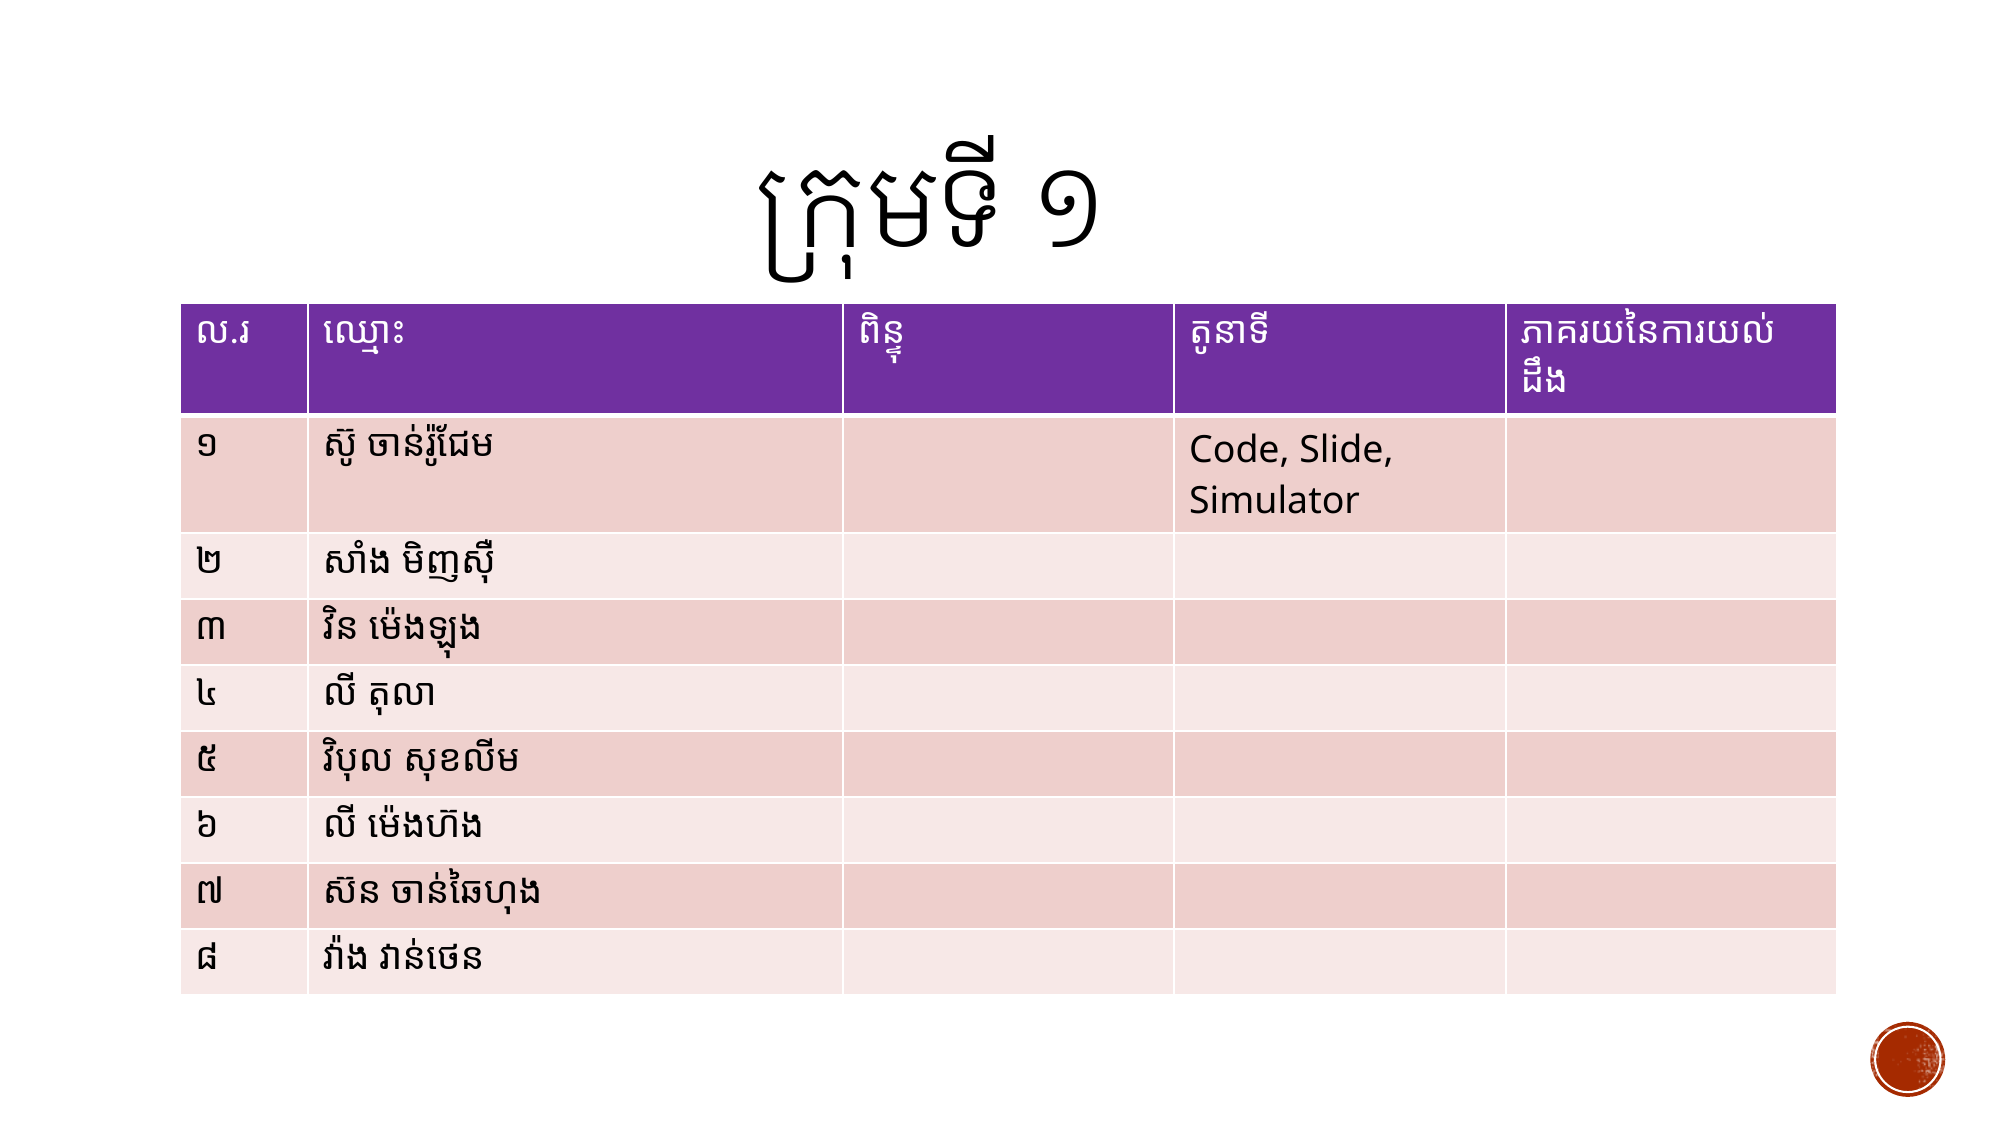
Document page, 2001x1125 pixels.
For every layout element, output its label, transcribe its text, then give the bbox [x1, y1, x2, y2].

table_cell [1175, 930, 1505, 994]
table_cell [1507, 798, 1836, 862]
table_cell [844, 732, 1173, 796]
table_cell [844, 930, 1173, 994]
table_cell [844, 418, 1173, 532]
table_cell វិន ម៉េងឡុង [309, 600, 842, 664]
table_cell [1507, 732, 1836, 796]
table_cell វ៉ាង វាន់ថេន [309, 930, 842, 994]
table_cell ៥ [181, 732, 307, 796]
table_header ពិន្ទុ [844, 304, 1173, 413]
table_cell សាំង មិញសុឺ [309, 534, 842, 598]
table_cell [1175, 666, 1505, 730]
table_cell [1507, 864, 1836, 928]
table_cell [1507, 930, 1836, 994]
table_cell [844, 798, 1173, 862]
table_cell [1507, 600, 1836, 664]
table_cell វិបុល សុខលីម [309, 732, 842, 796]
table_cell ១ [181, 418, 307, 532]
table_cell លី តុលា [309, 666, 842, 730]
table_cell [1175, 534, 1505, 598]
table_header ល.រ [181, 304, 307, 413]
table_header ភាគរយនៃការយល់ដឹង [1507, 304, 1836, 413]
table_cell [1175, 600, 1505, 664]
title ក្រុមទី ១ [175, 79, 1826, 344]
table_cell [844, 864, 1173, 928]
table_cell ស៊ន ចាន់ឆៃហុង [309, 864, 842, 928]
table_cell ២ [181, 534, 307, 598]
table_cell [1507, 534, 1836, 598]
table_header តូនាទី [1175, 304, 1505, 413]
table_cell [1507, 666, 1836, 730]
table_cell លី ម៉េងហ៊ង [309, 798, 842, 862]
table_cell [844, 600, 1173, 664]
table_cell [1175, 732, 1505, 796]
table_cell Code, Slide,​Simulator [1175, 418, 1505, 532]
table_cell [844, 666, 1173, 730]
table_header ឈ្មោះ [309, 304, 842, 413]
table_cell ៤ [181, 666, 307, 730]
picture [1870, 1021, 1946, 1097]
table_cell ៣ [181, 600, 307, 664]
table_cell ៧ [181, 864, 307, 928]
table_cell ៦ [181, 798, 307, 862]
table_cell ៨ [181, 930, 307, 994]
table_cell ស៊ូ ចាន់រ៉ូជែម [309, 418, 842, 532]
table_cell [844, 534, 1173, 598]
table_cell [1175, 864, 1505, 928]
table_cell [1175, 798, 1505, 862]
table_cell [1507, 418, 1836, 532]
